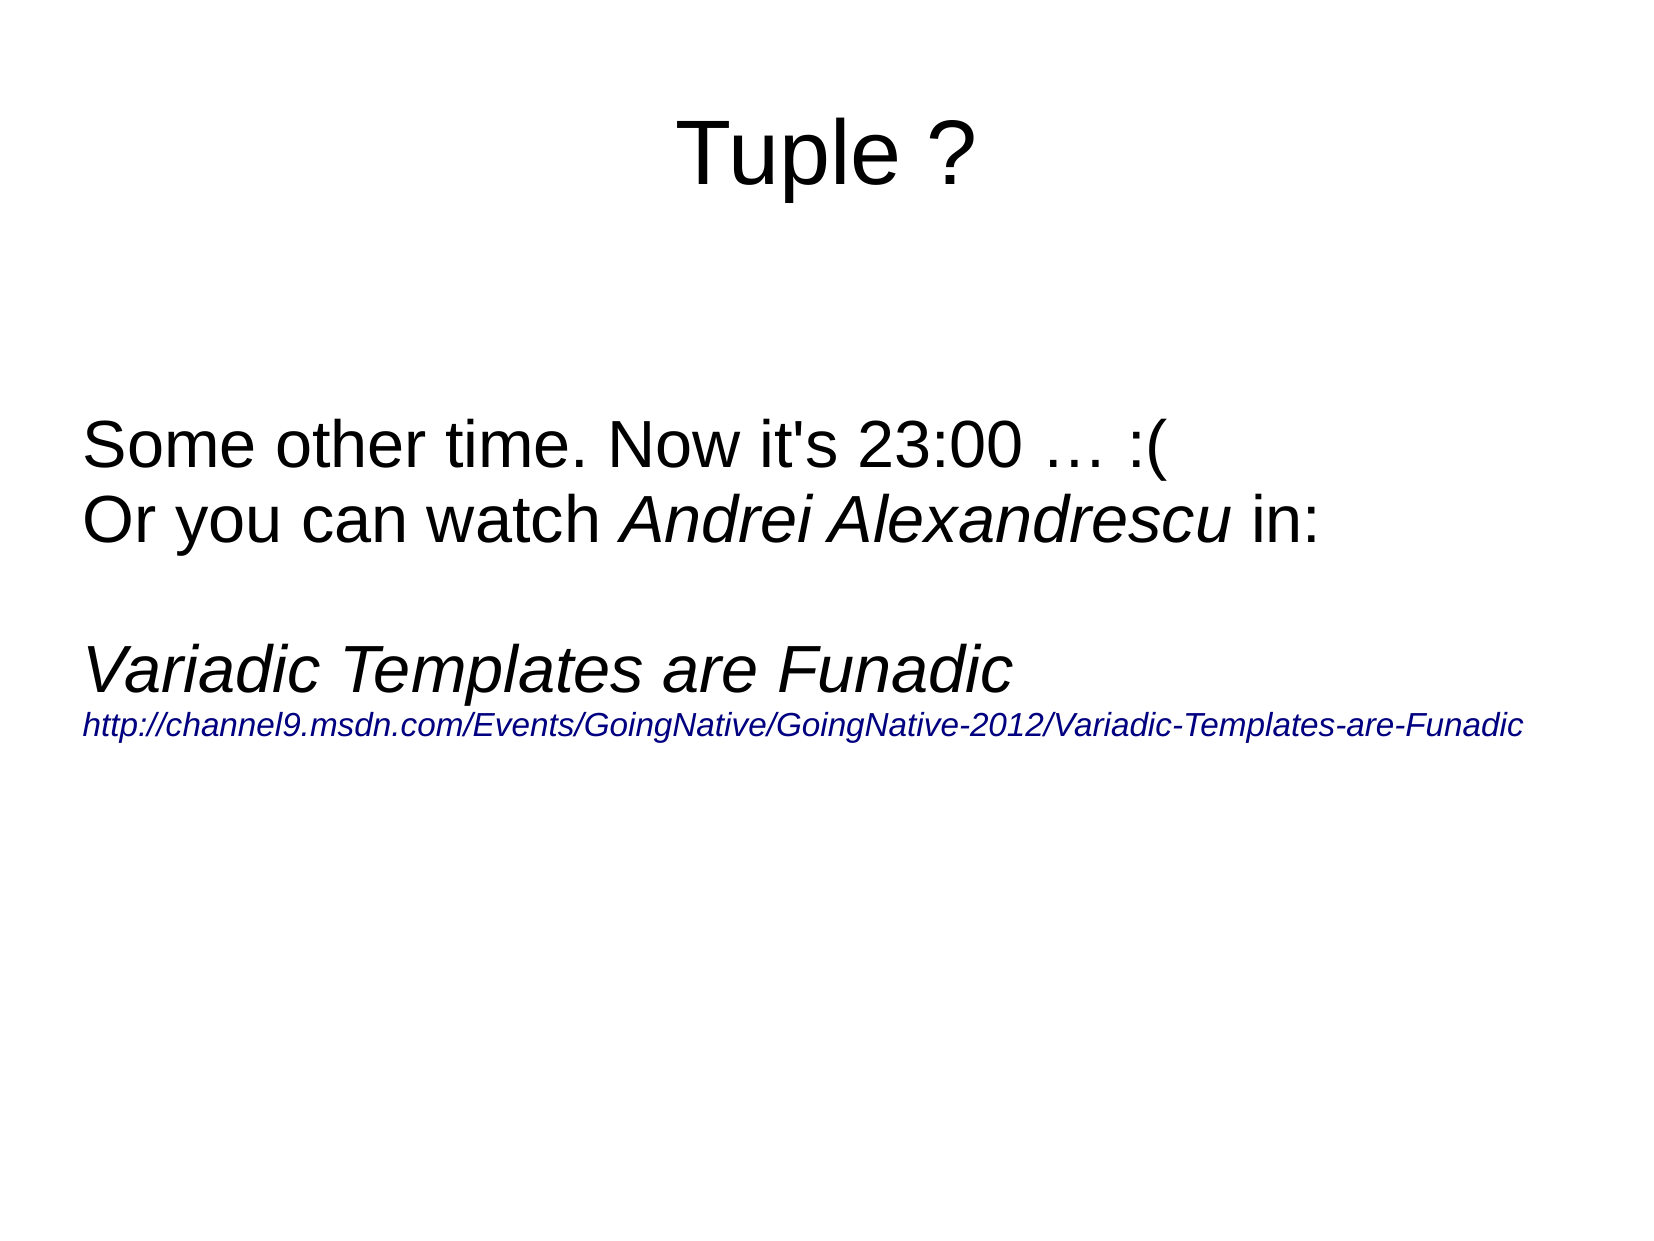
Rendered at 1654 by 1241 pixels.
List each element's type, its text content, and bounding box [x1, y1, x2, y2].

subtitle Some other time. Now it's 23:00 … :( Or you can watch Andrei Alexandrescu in: Variadic Templates are Funadic http://channel9.msdn.com/Events/GoingNative/GoingNative-2012/Variadic-Templates-are-Funadic [82, 290, 1571, 1010]
title Tuple ? [82, 49, 1571, 257]
